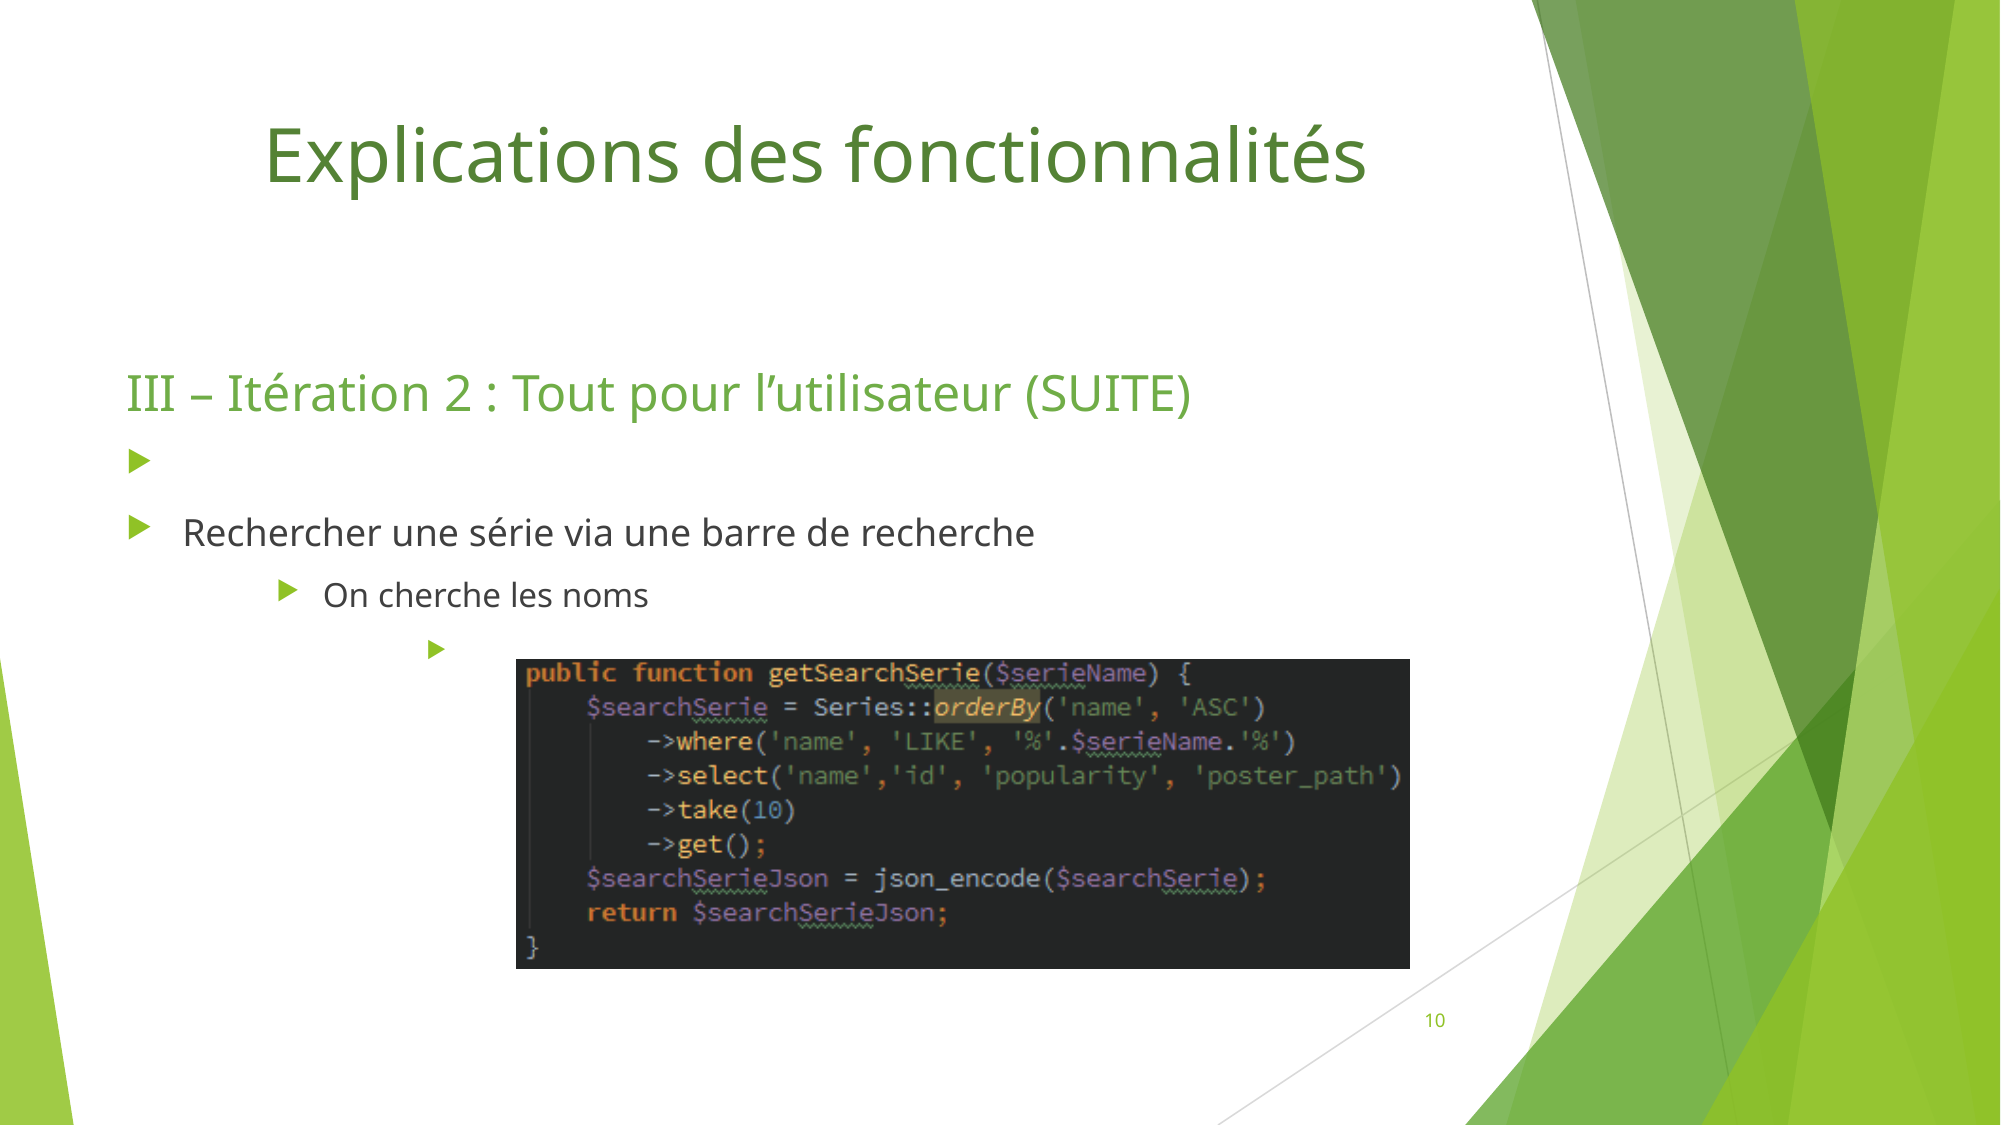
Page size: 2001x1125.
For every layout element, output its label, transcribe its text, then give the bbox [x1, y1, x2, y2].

picture [516, 660, 1410, 969]
list III – Itération 2 : Tout pour l’utilisateur (SUITE) Rechercher une série via une barre de recherche On cherche les noms [111, 354, 1522, 992]
title Explications des fonctionnalités [111, 99, 1522, 317]
text_box [1409, 991, 1522, 1051]
